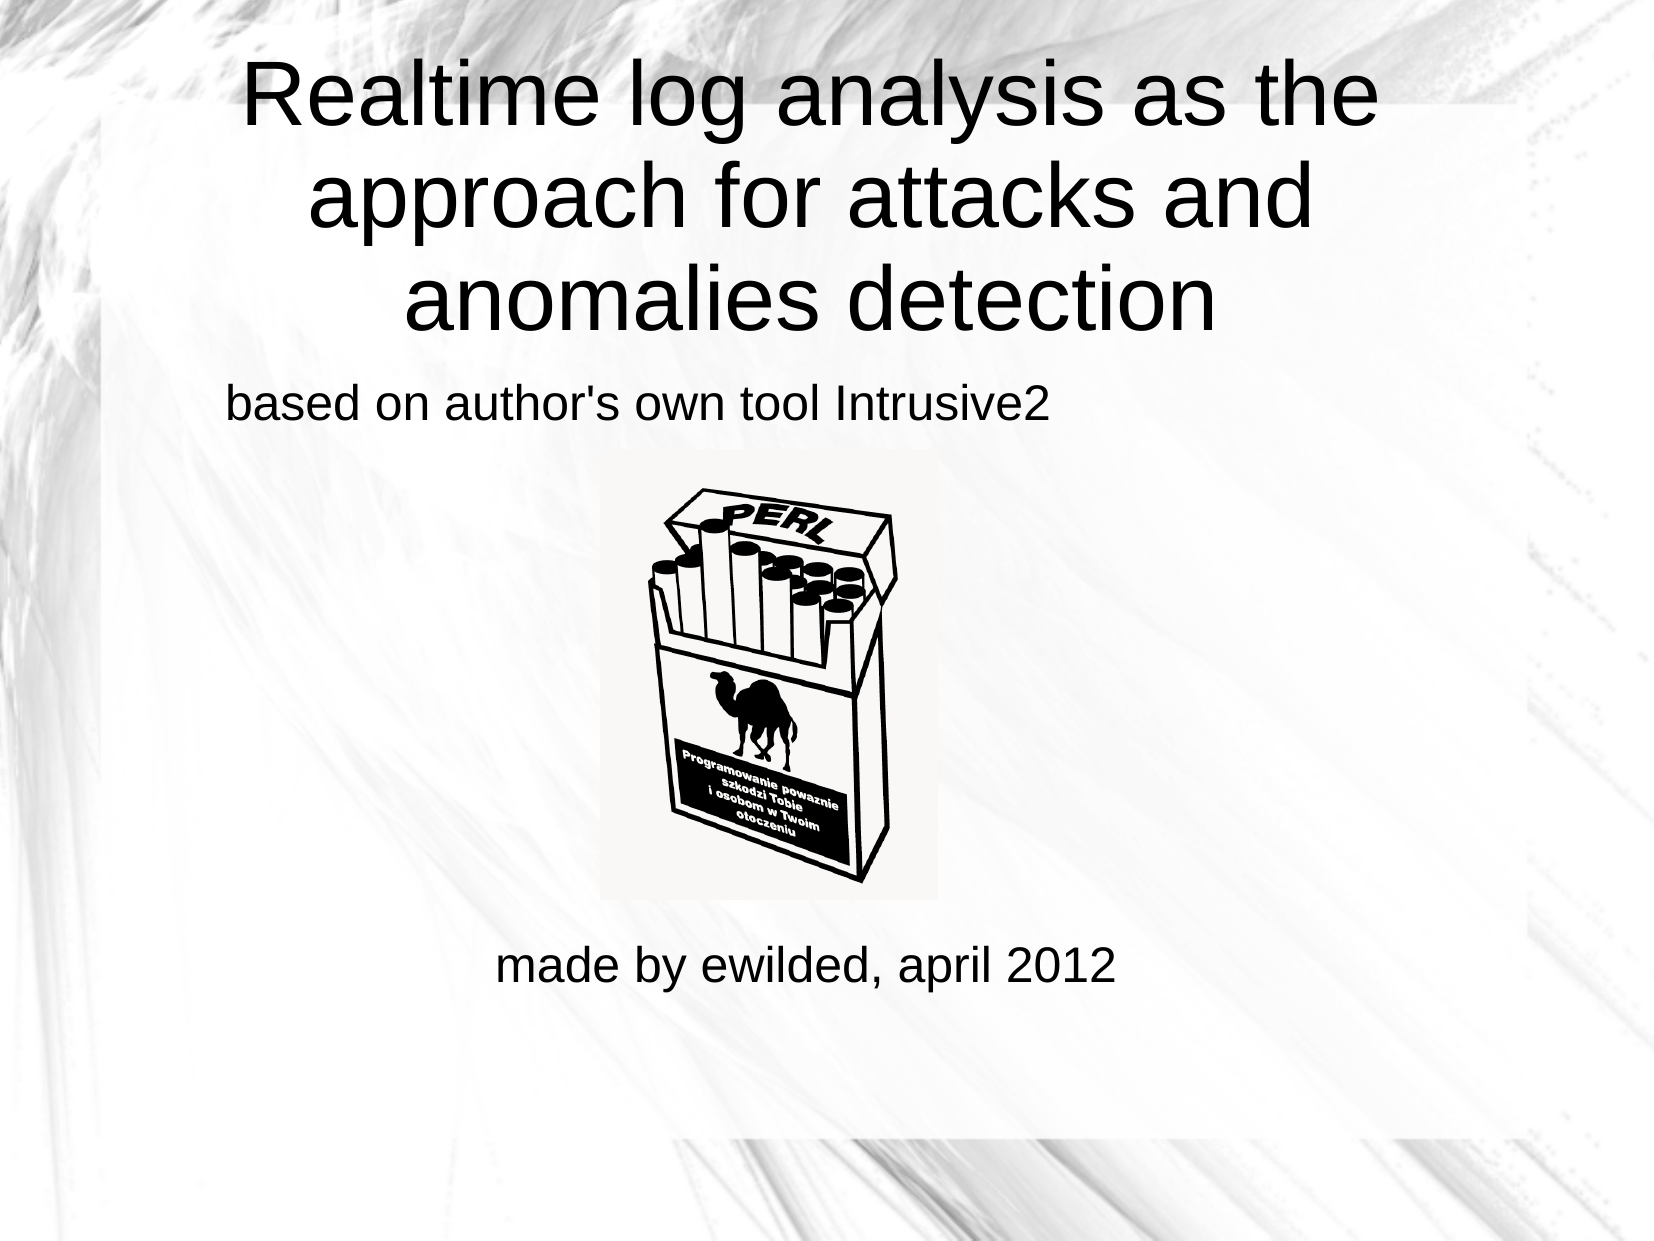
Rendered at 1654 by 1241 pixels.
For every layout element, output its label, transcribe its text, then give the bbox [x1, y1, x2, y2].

text_box made by ewilded, april 2012 [150, 937, 1463, 994]
text_box based on author's own tool Intrusive2 [225, 375, 1463, 431]
picture [0, 0, 1654, 1241]
title Realtime log analysis as the approach for attacks and anomalies detection [118, 42, 1506, 351]
